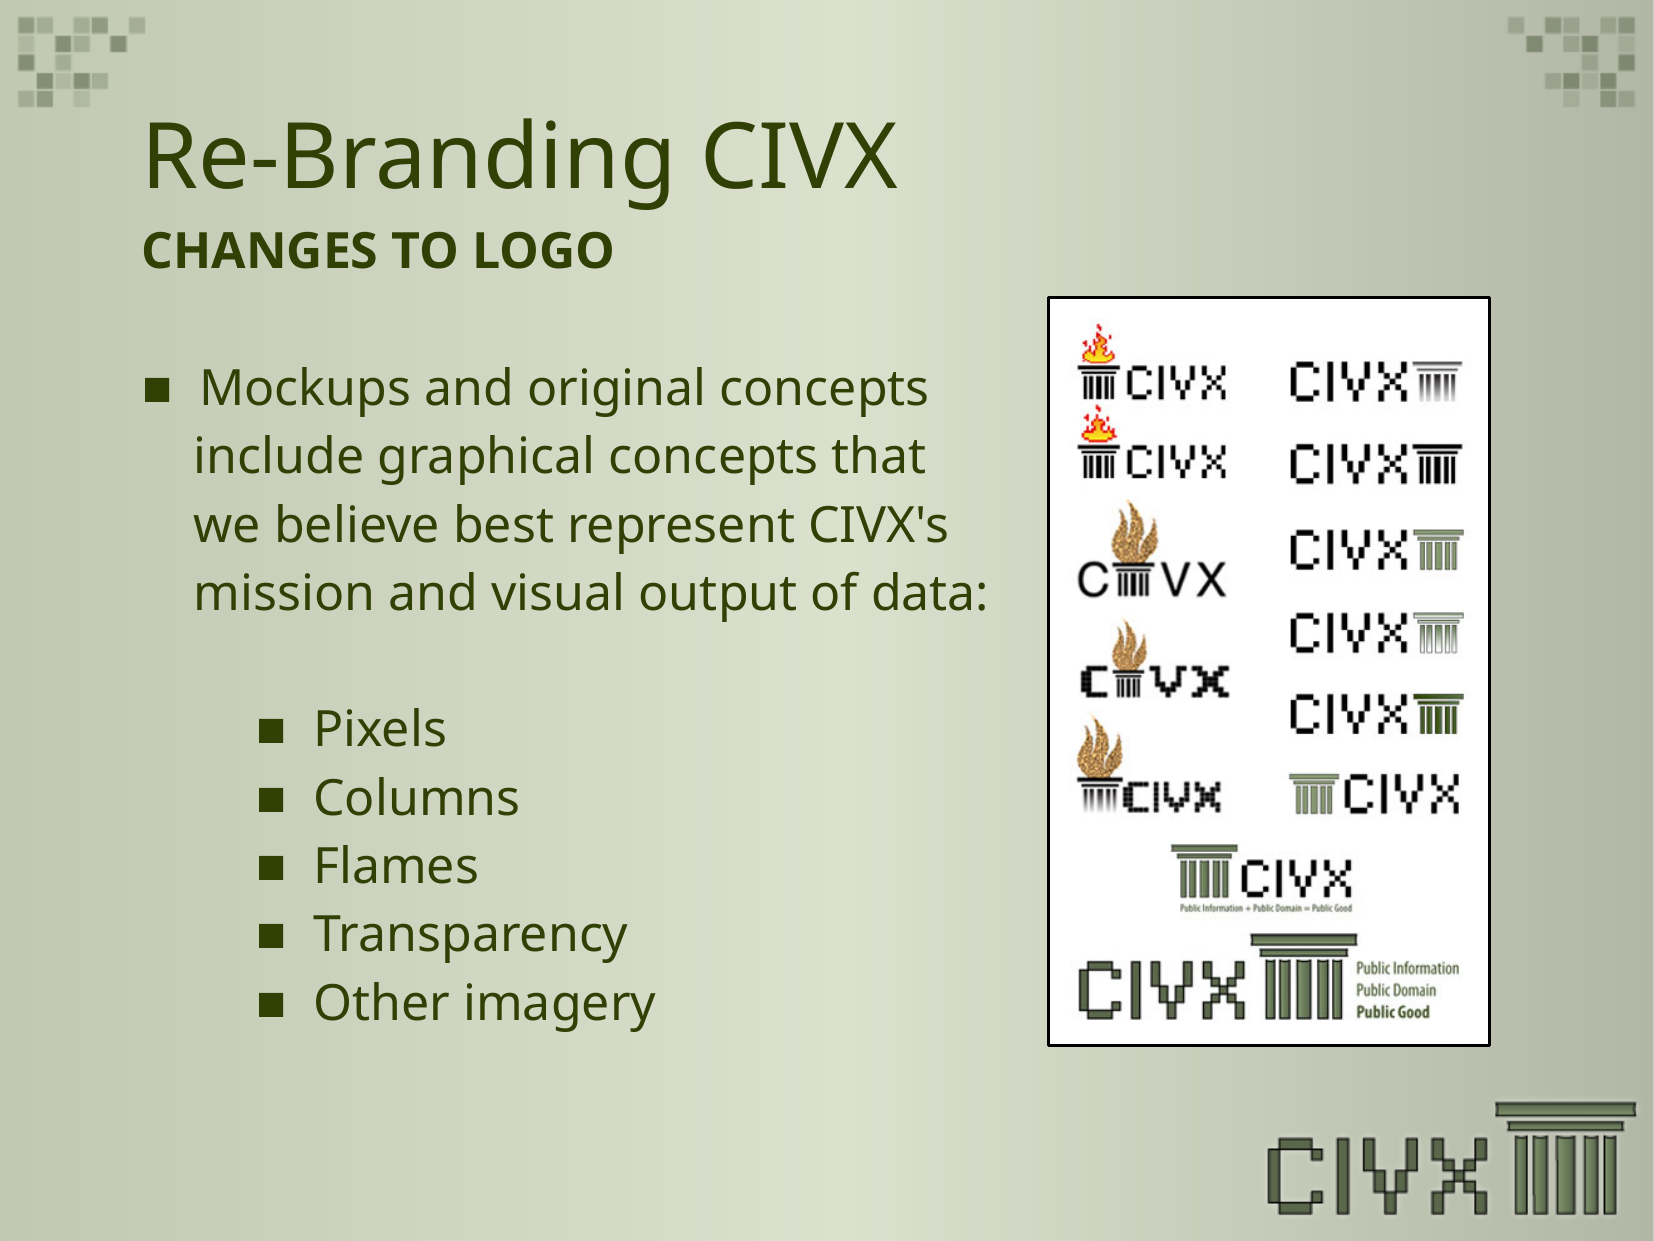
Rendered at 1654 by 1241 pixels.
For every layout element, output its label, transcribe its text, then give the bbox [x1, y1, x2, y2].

picture [0, 0, 1654, 1241]
title Re-Branding CIVX [141, 56, 1630, 250]
subtitle CHANGES TO LOGO n Mockups and original concepts include graphical concepts that we believe best represent CIVX's mission and visual output of data: n Pixels n Columns n Flames n Transparency n Other imagery [141, 285, 1630, 1102]
